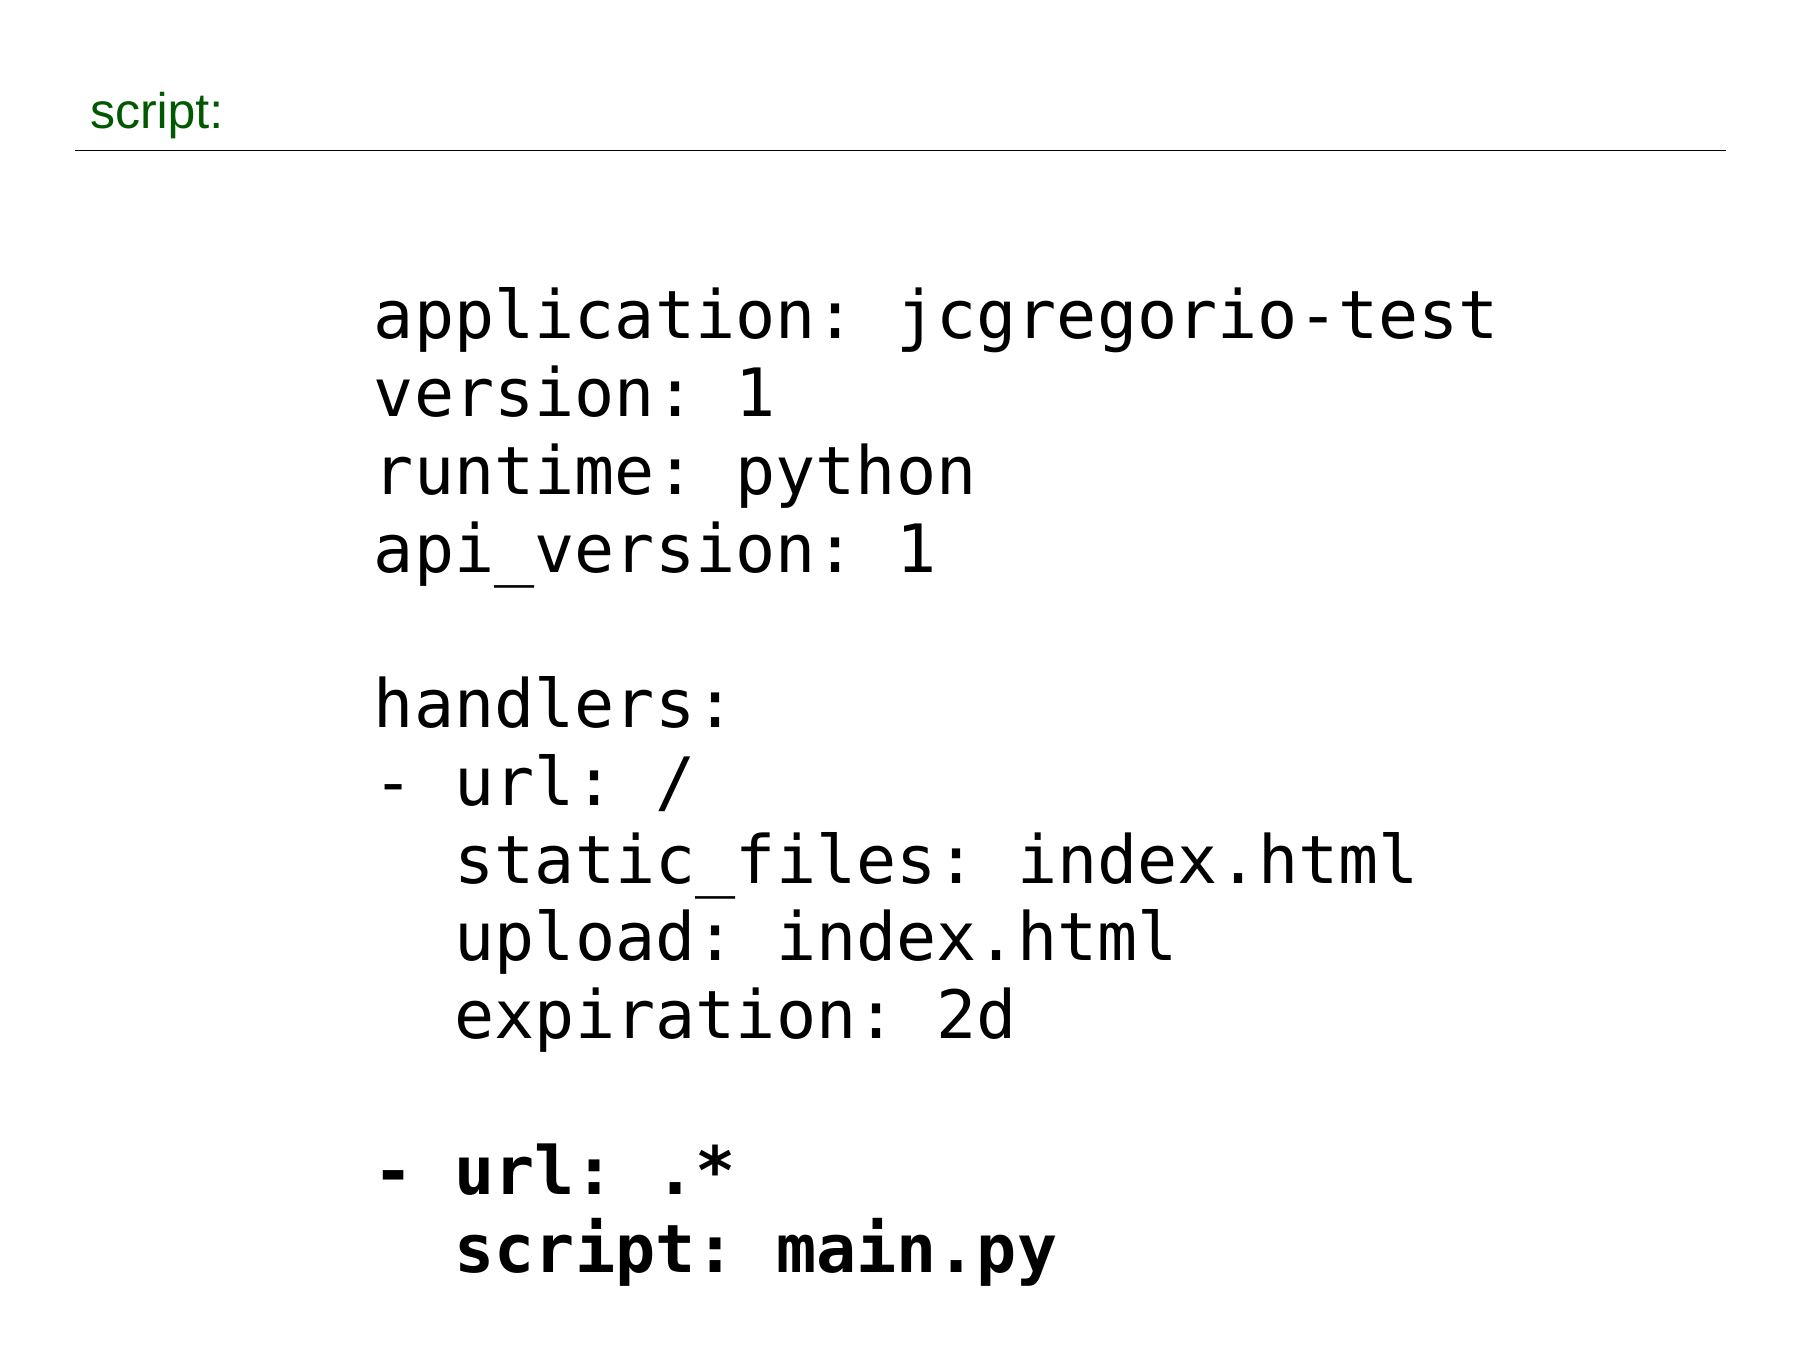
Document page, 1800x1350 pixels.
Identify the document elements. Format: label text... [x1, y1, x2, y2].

title script: [90, 38, 1710, 147]
text_box application: jcgregorio-test version: 1 runtime: python api_version: 1 handlers: - url: / static_files: index.html upload: index.html expiration: 2d - url: .* script: main.py [359, 269, 1800, 1296]
